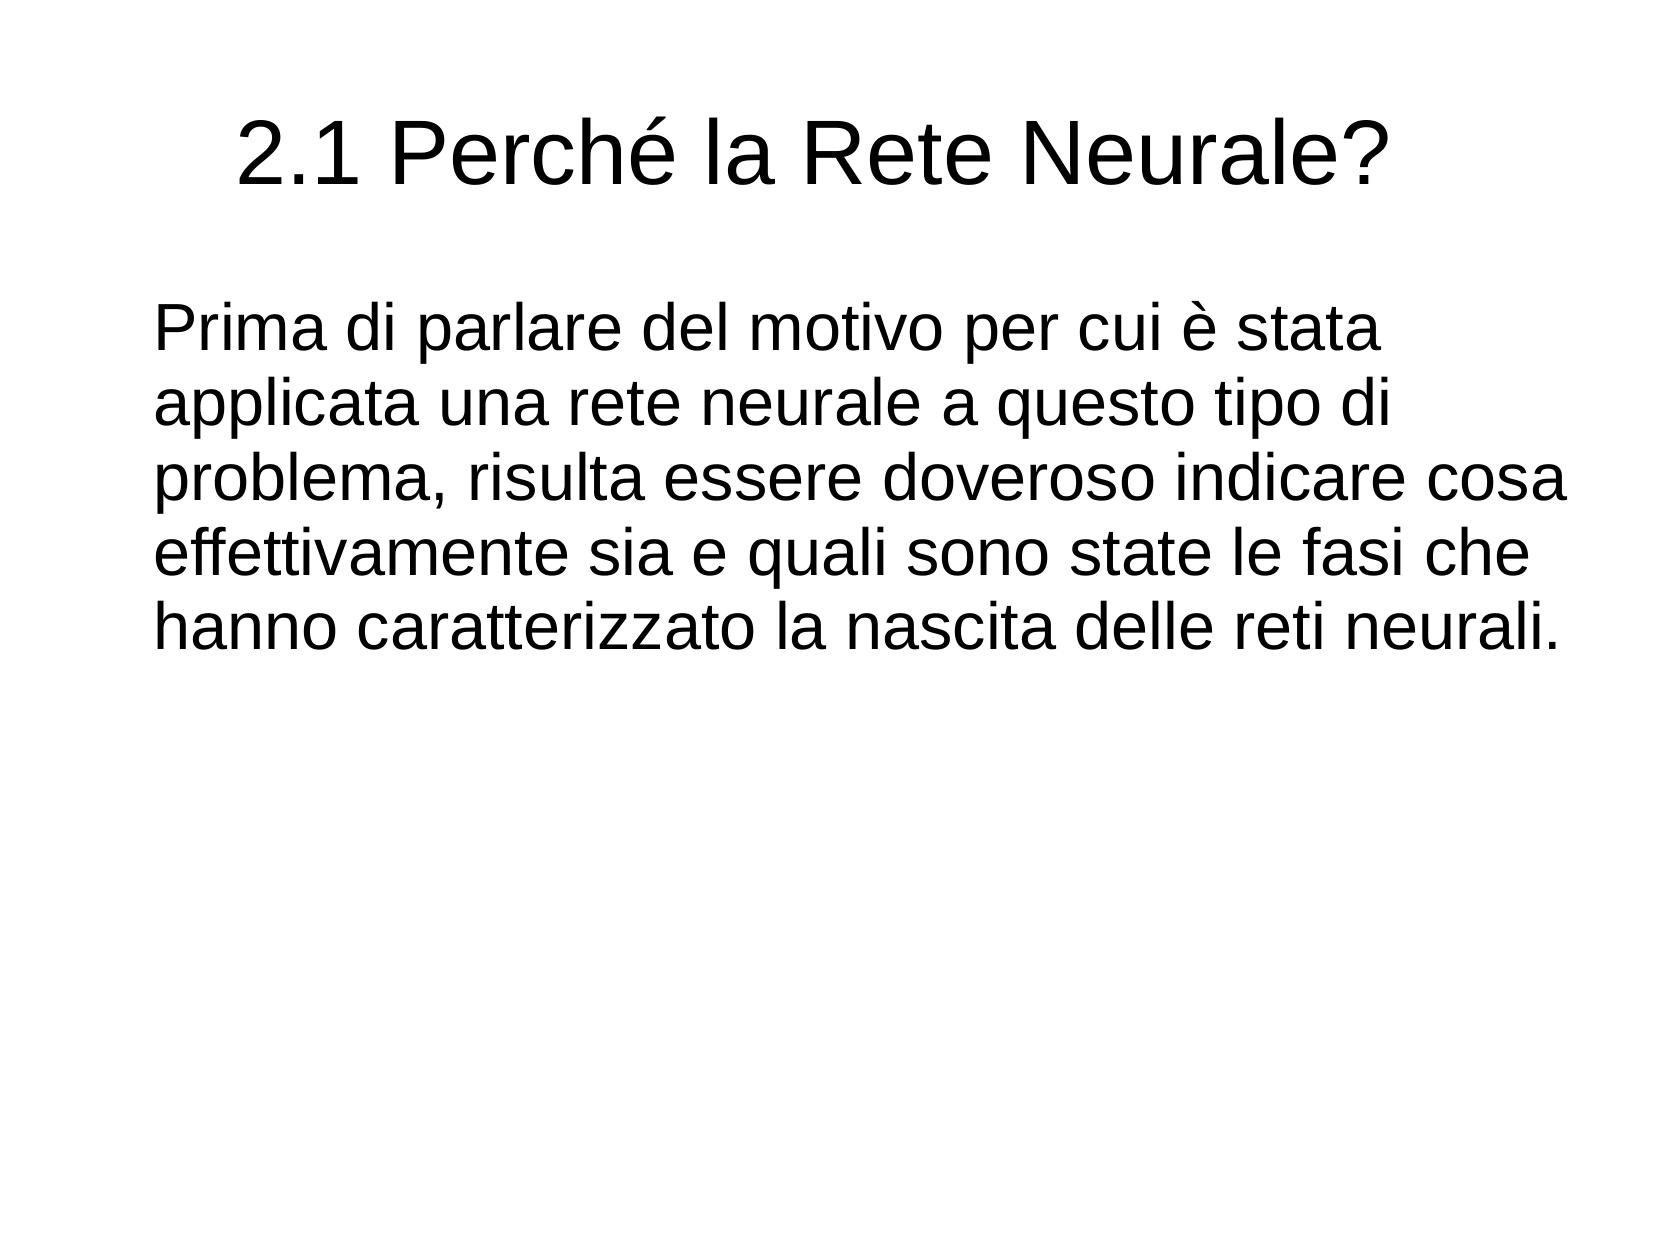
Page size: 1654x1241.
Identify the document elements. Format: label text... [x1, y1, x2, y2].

title 2.1 Perché la Rete Neurale? [82, 49, 1571, 257]
list Prima di parlare del motivo per cui è stata applicata una rete neurale a questo tipo di problema, risulta essere doveroso indicare cosa effettivamente sia e quali sono state le fasi che hanno caratterizzato la nascita delle reti neurali. [82, 290, 1571, 1010]
